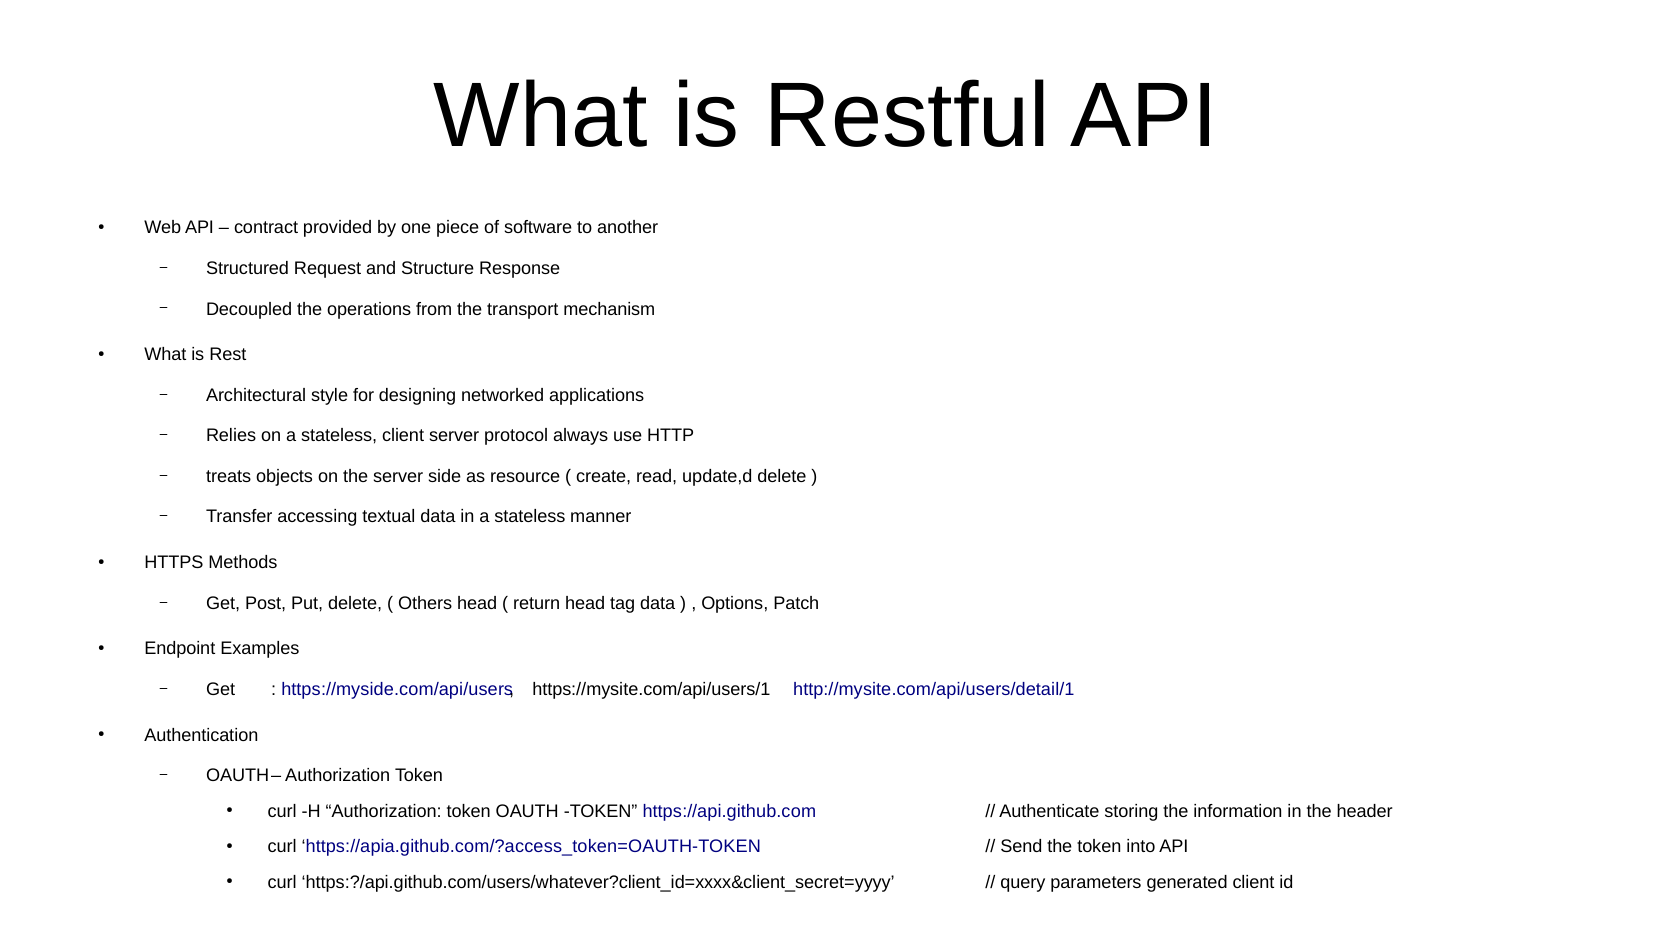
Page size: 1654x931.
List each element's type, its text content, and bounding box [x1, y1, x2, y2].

title What is Restful API [82, 37, 1571, 193]
list Web API – contract provided by one piece of software to another Structured Request and Structure Response Decoupled the operations from the transport mechanism What is Rest Architectural style for designing networked applications Relies on a stateless, client server protocol always use HTTP treats objects on the server side as resource ( create, read, update,d delete ) Transfer accessing textual data in a stateless manner HTTPS Methods Get, Post, Put, delete, ( Others head ( return head tag data ) , Options, Patch Endpoint Examples Get : https://myside.com/api/users, https://mysite.com/api/users/1 http://mysite.com/api/users/detail/1 Authentication OAUTH – Authorization Token curl -H “Authorization: token OAUTH -TOKEN” https://api.github.com // Authenticate storing the information in the header curl ‘https://apia.github.com/?access_token=OAUTH-TOKEN // Send the token into API curl ‘https:?/api.github.com/users/whatever?client_id=xxxx&client_secret=yyyy’ // query parameters generated client id [82, 217, 1571, 901]
